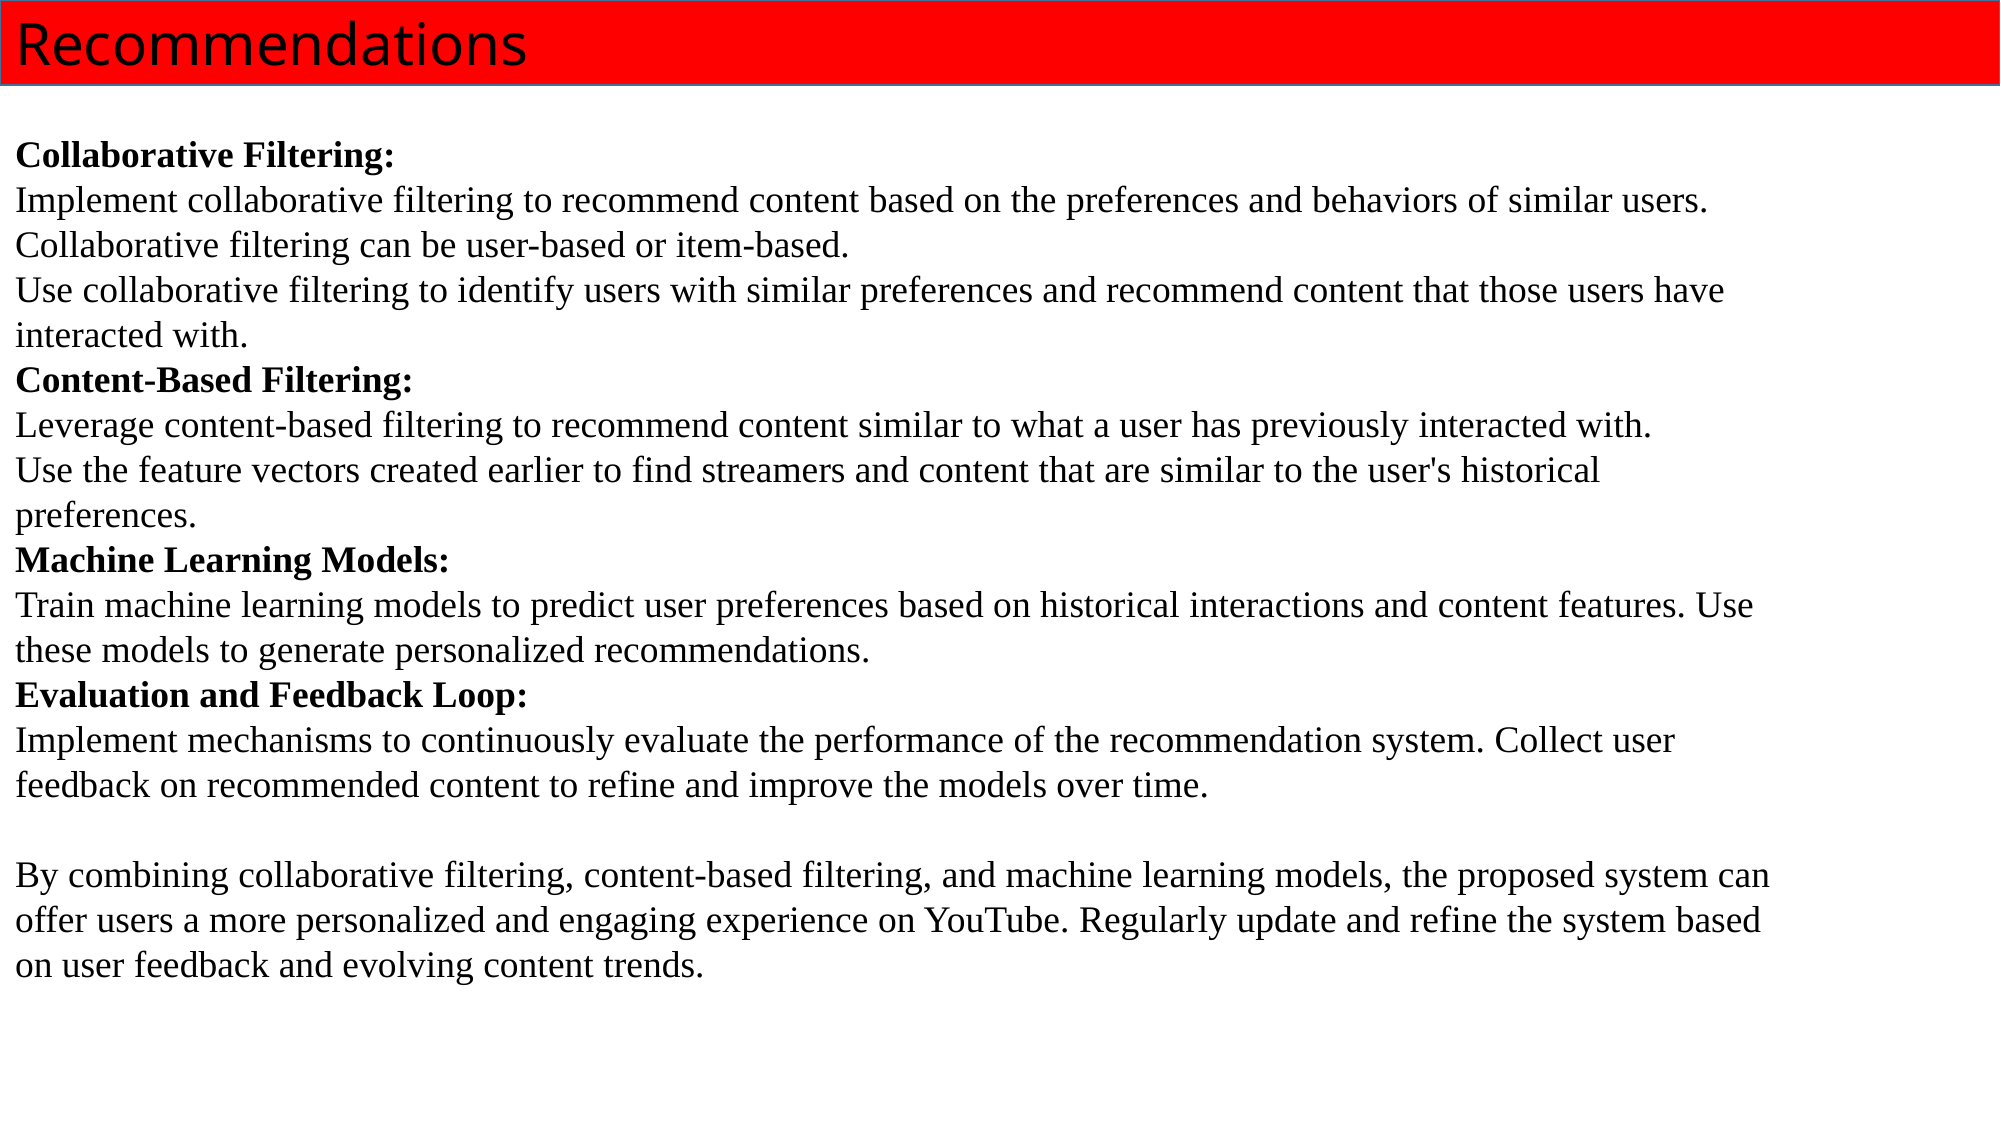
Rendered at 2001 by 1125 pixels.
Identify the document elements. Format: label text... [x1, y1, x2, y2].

text_box Collaborative Filtering: Implement collaborative filtering to recommend content based on the preferences and behaviors of similar users. Collaborative filtering can be user-based or item-based. Use collaborative filtering to identify users with similar preferences and recommend content that those users have interacted with. Content-Based Filtering: Leverage content-based filtering to recommend content similar to what a user has previously interacted with. Use the feature vectors created earlier to find streamers and content that are similar to the user's historical preferences. Machine Learning Models: Train machine learning models to predict user preferences based on historical interactions and content features. Use these models to generate personalized recommendations. Evaluation and Feedback Loop: Implement mechanisms to continuously evaluate the performance of the recommendation system. Collect user feedback on recommended content to refine and improve the models over time. By combining collaborative filtering, content-based filtering, and machine learning models, the proposed system can offer users a more personalized and engaging experience on YouTube. Regularly update and refine the system based on user feedback and evolving content trends. [0, 122, 1811, 956]
text_box Recommendations [0, 0, 2000, 85]
